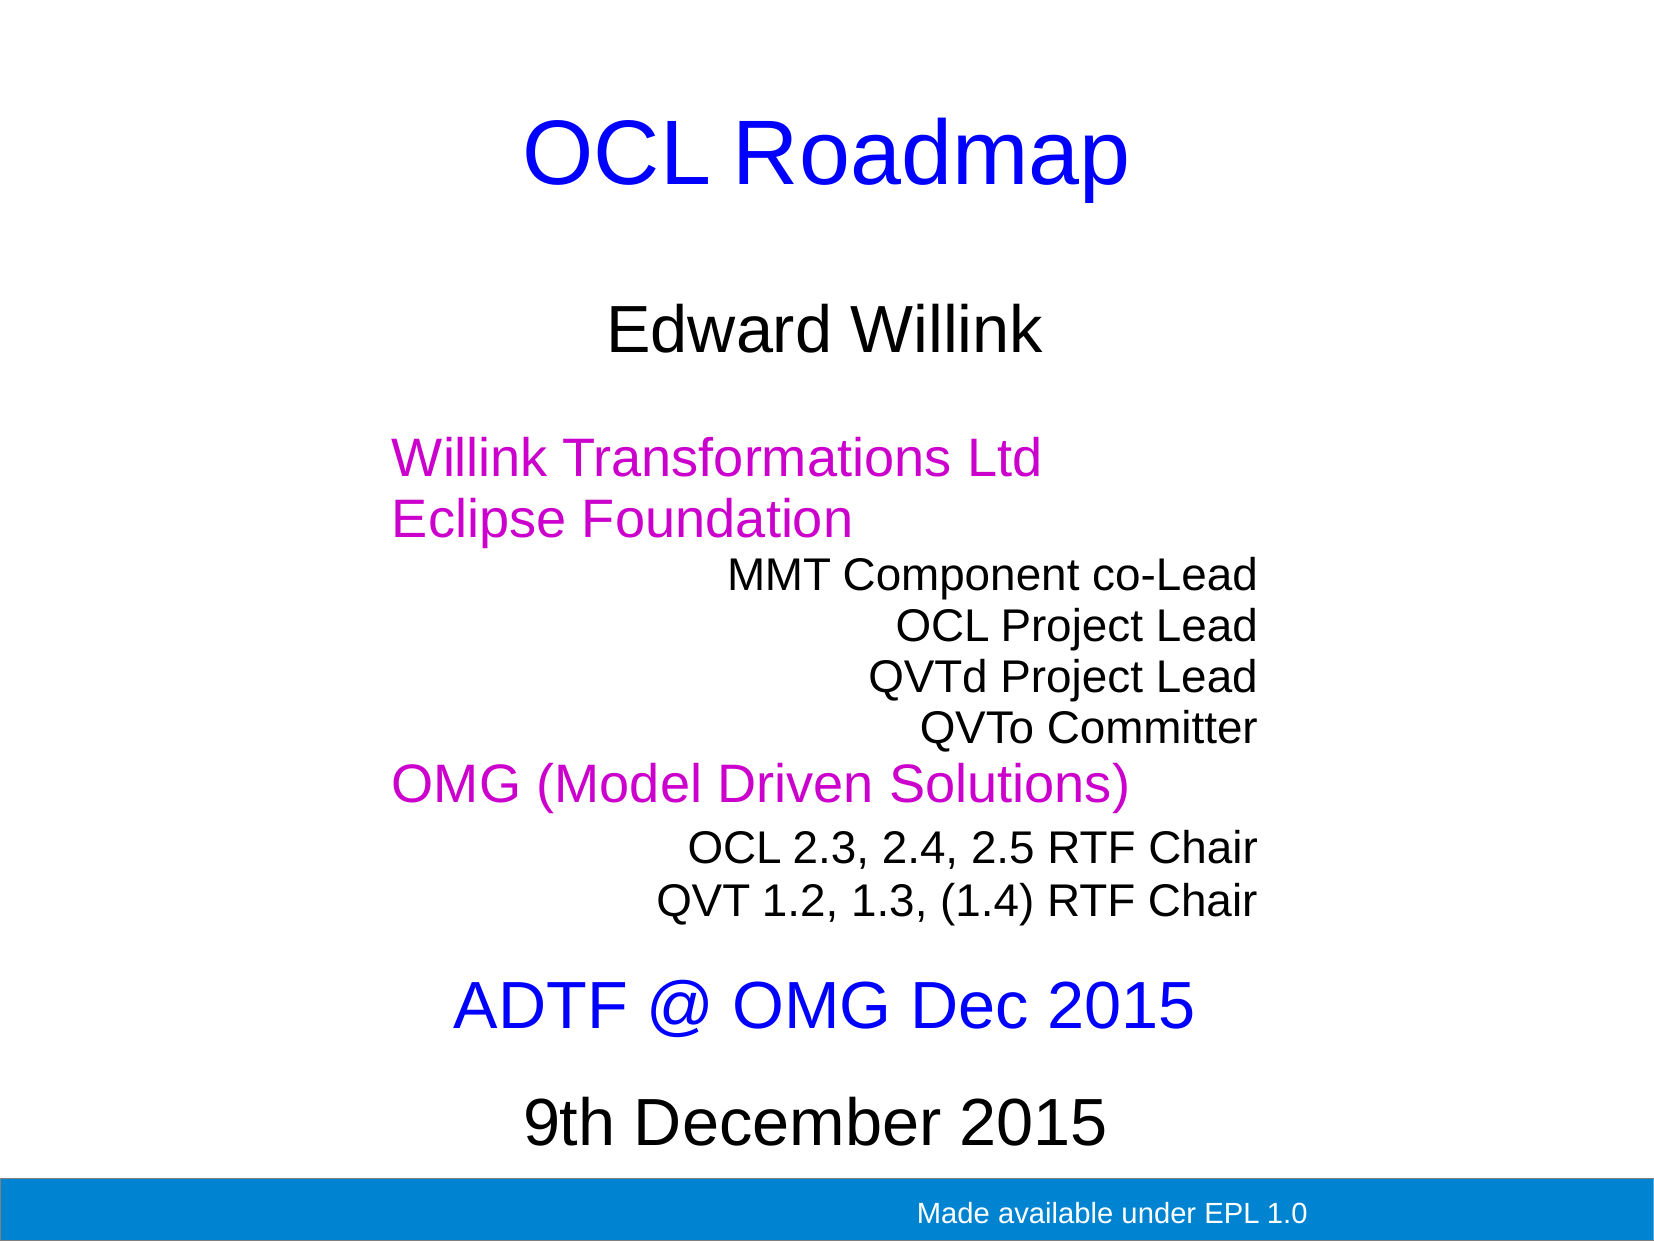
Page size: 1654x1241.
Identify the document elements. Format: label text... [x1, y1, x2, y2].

text_box Edward Willink Willink Transformations Ltd Eclipse Foundation MMT Component co-Lead OCL Project Lead QVTd Project Lead QVTo Committer OMG (Model Driven Solutions) OCL 2.3, 2.4, 2.5 RTF Chair QVT 1.2, 1.3, (1.4) RTF Chair ADTF @ OMG Dec 2015 9th December 2015 [391, 292, 1259, 1159]
title OCL Roadmap [82, 56, 1571, 250]
